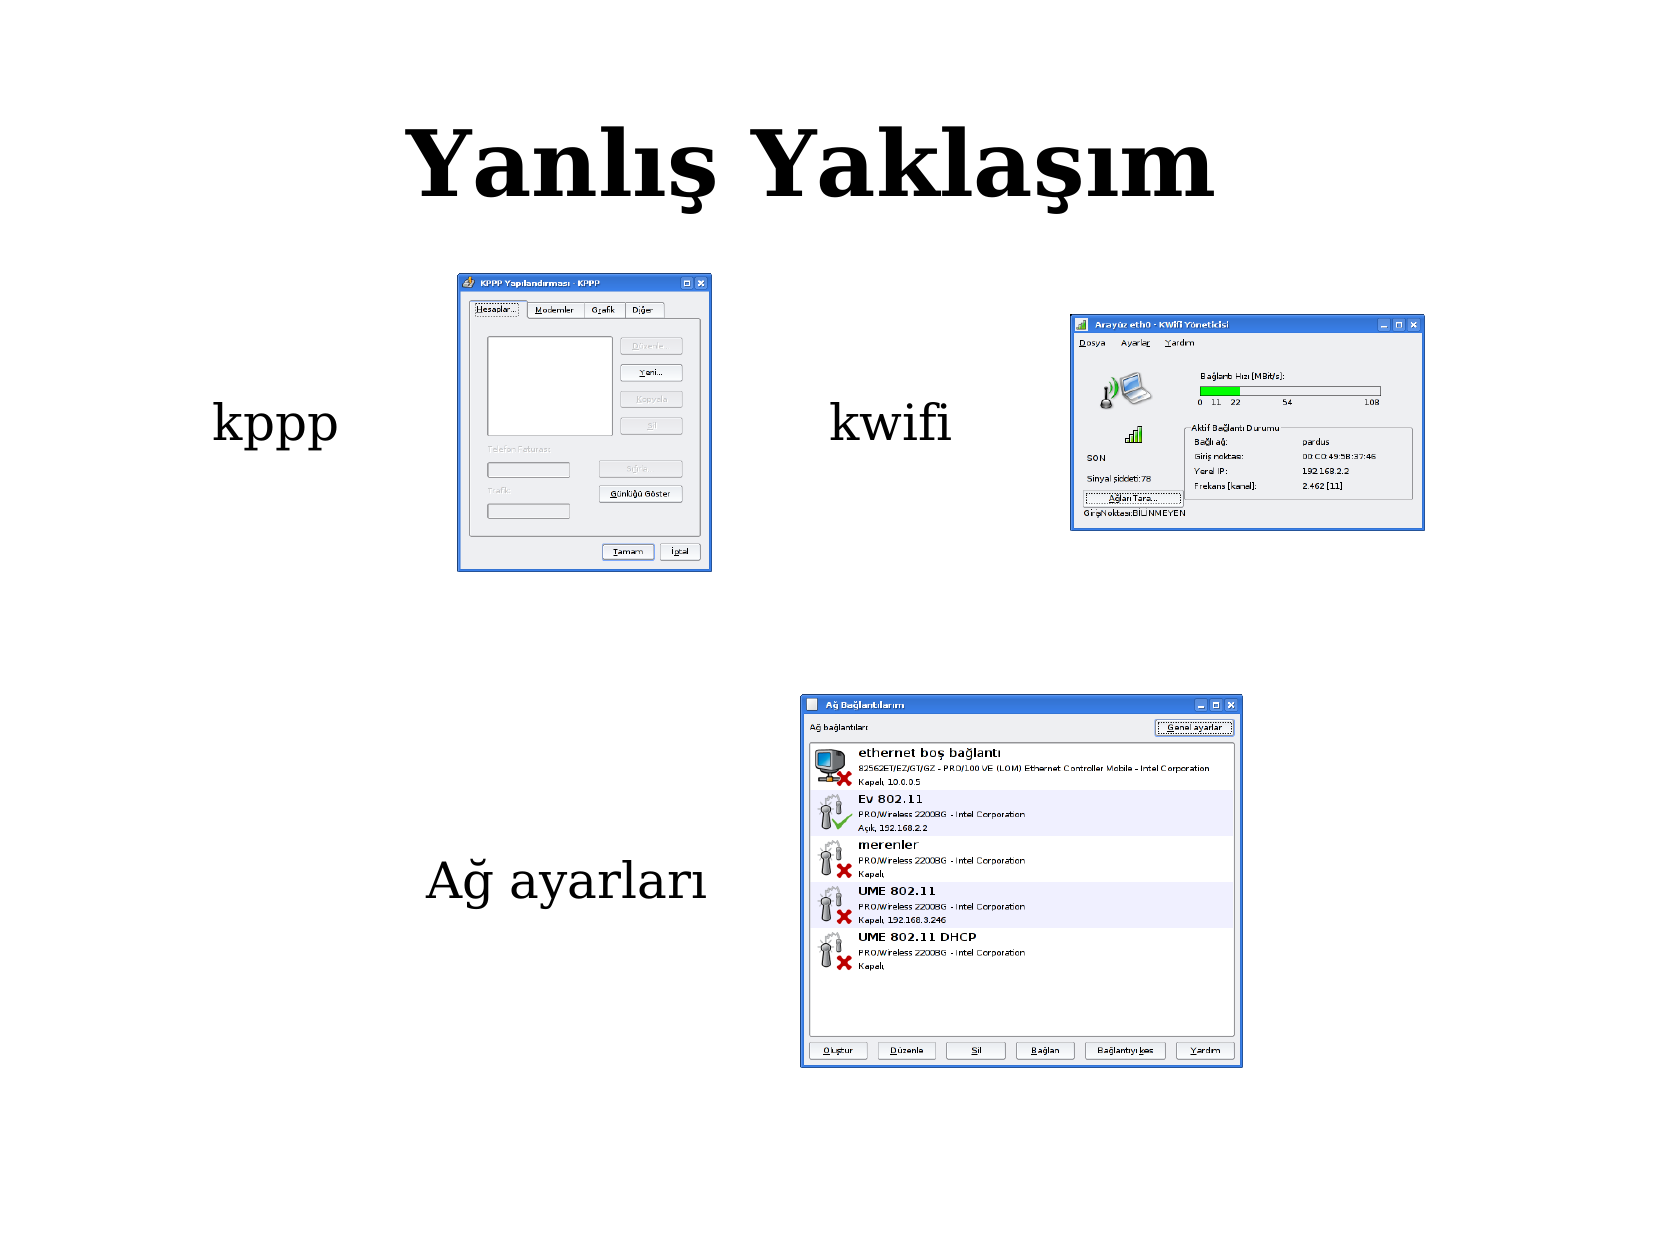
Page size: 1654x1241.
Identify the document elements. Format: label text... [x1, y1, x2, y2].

text_box kwifi [829, 393, 953, 452]
text_box kppp [212, 393, 340, 452]
picture [1070, 314, 1425, 531]
picture [800, 694, 1243, 1068]
text_box Ağ ayarları [426, 851, 708, 910]
picture [457, 273, 712, 572]
text_box Yanlış Yaklaşım [406, 109, 1218, 218]
